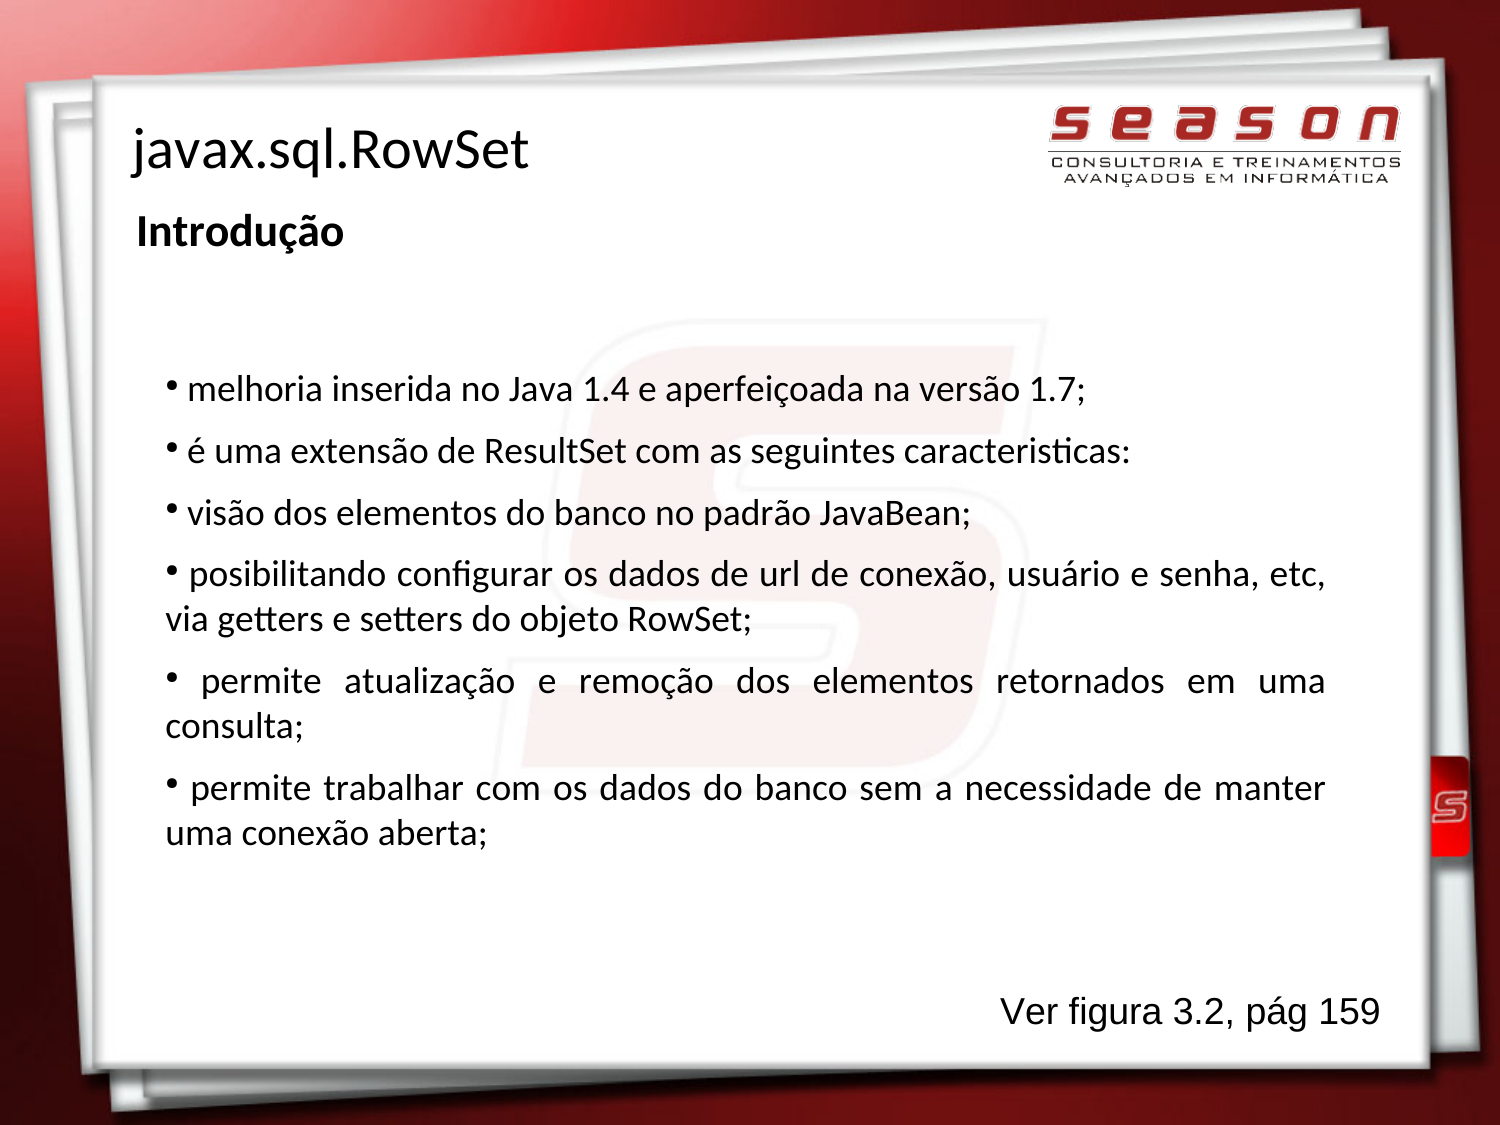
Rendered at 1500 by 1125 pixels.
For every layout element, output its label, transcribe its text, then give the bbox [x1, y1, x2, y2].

text_box melhoria inserida no Java 1.4 e aperfeiçoada na versão 1.7; é uma extensão de ResultSet com as seguintes caracteristicas: visão dos elementos do banco no padrão JavaBean; posibilitando configurar os dados de url de conexão, usuário e senha, etc, via getters e setters do objeto RowSet; permite atualização e remoção dos elementos retornados em uma consulta; permite trabalhar com os dados do banco sem a necessidade de manter uma conexão aberta; [165, 283, 1328, 934]
text_box Introdução [119, 200, 1240, 256]
picture [0, 0, 1500, 1125]
text_box Ver figura 3.2, pág 159 [708, 979, 1396, 1040]
title javax.sql.RowSet [118, 33, 1394, 257]
